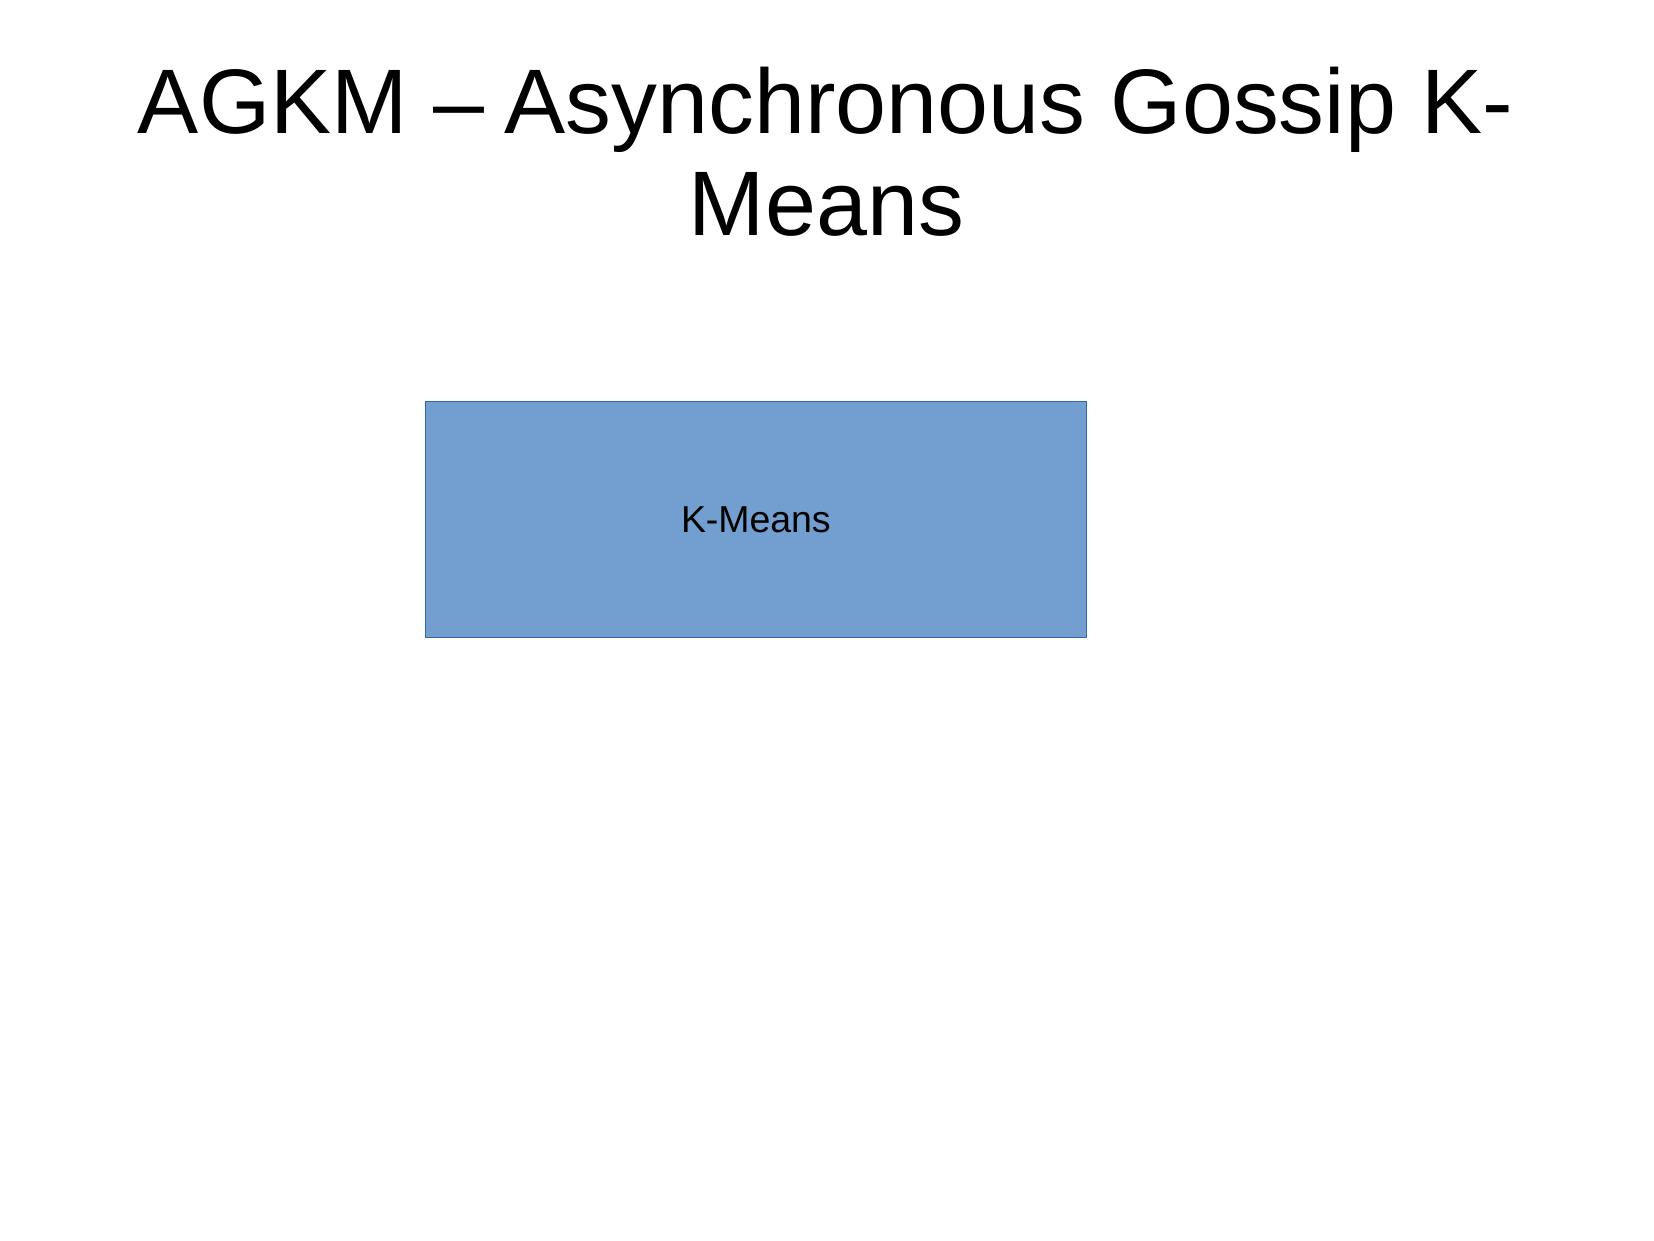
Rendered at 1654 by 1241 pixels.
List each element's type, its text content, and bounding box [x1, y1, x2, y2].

title AGKM – Asynchronous Gossip K-Means [82, 49, 1571, 257]
text_box K-Means [425, 401, 1087, 638]
